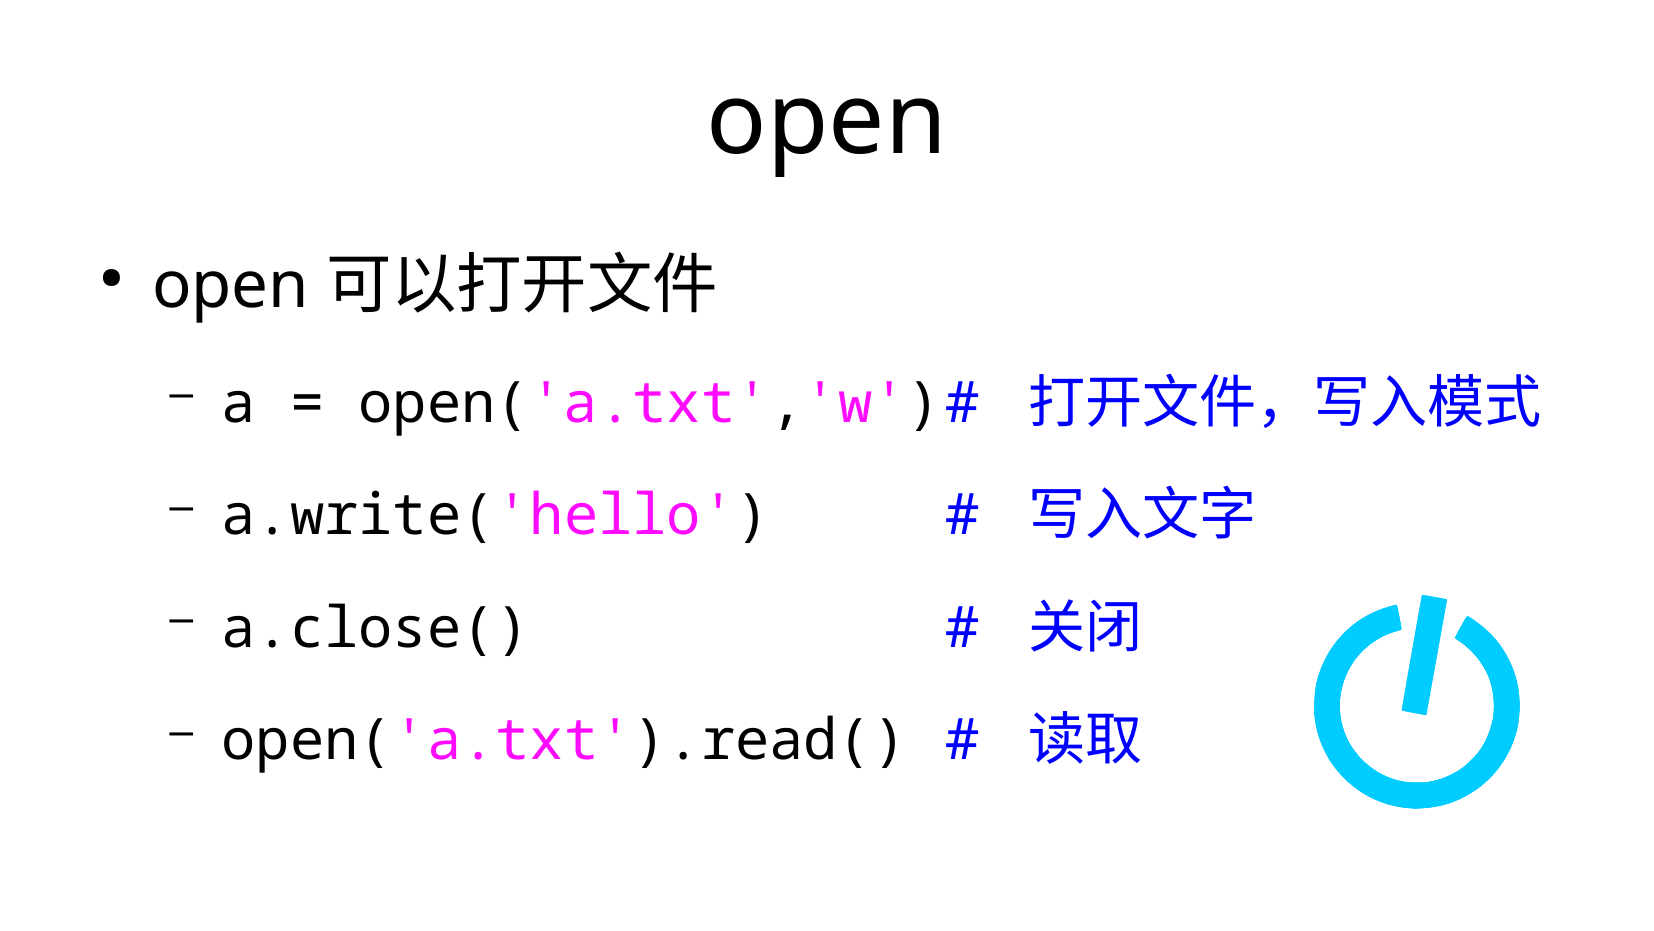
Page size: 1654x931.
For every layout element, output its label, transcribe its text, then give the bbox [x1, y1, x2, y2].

title open [82, 37, 1571, 193]
list open可以打开文件 a = open('a.txt','w') # 打开文件，写入模式 a.write('hello') # 写入文字 a.close() # 关闭 open('a.txt').read() # 读取 [82, 217, 1571, 863]
